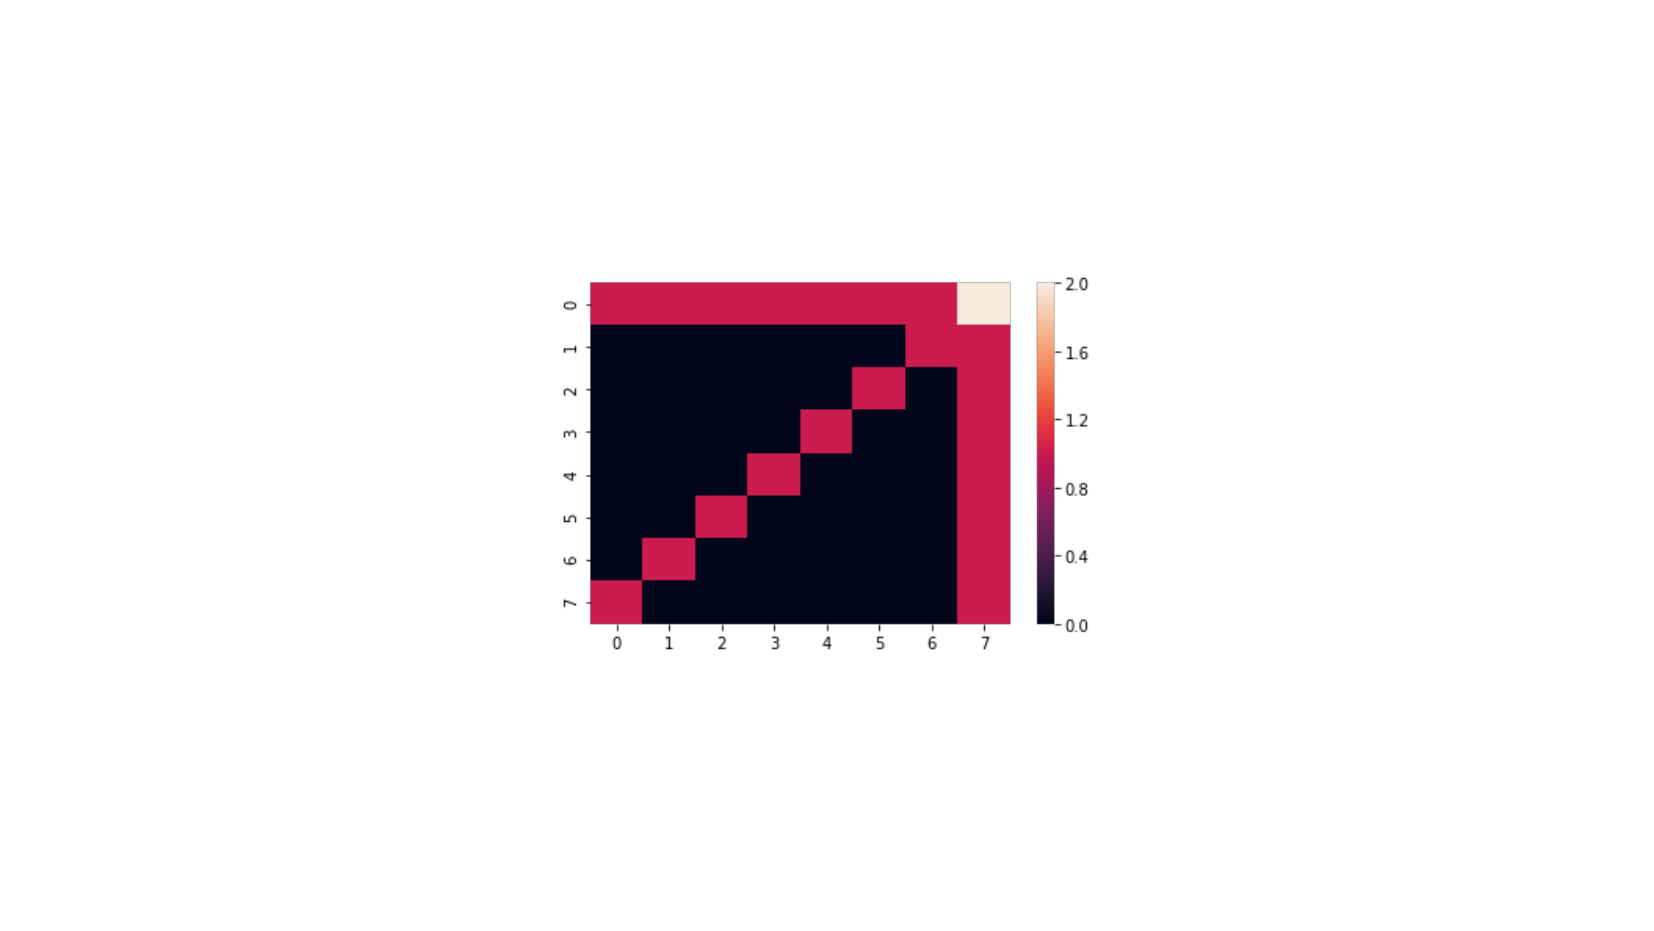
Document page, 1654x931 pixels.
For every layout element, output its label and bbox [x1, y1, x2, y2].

picture [553, 267, 1100, 662]
